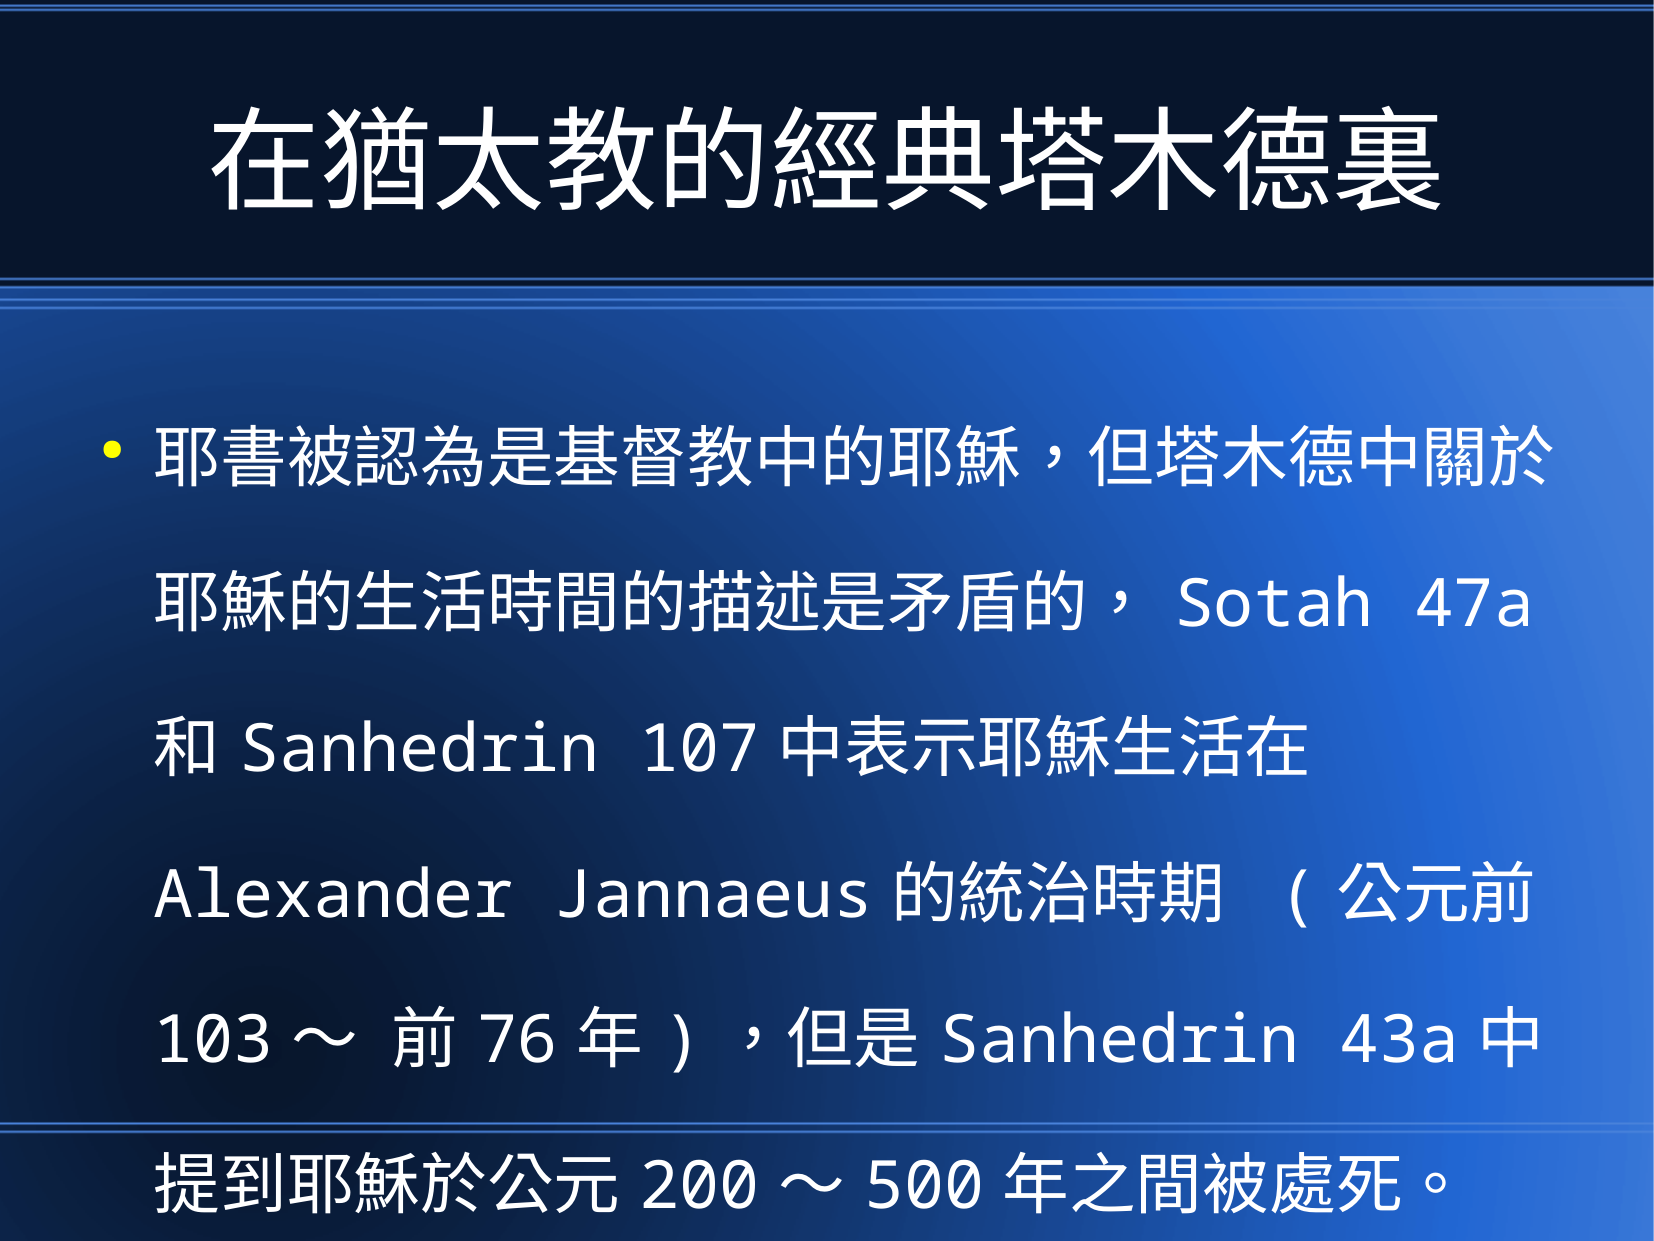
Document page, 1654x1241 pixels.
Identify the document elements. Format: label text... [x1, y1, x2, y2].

picture [0, 0, 1654, 1241]
title 在猶太教的經典塔木德裏 [82, 49, 1571, 257]
list 耶書被認為是基督教中的耶穌，但塔木德中關於耶穌的生活時間的描述是矛盾的，Sotah 47a和Sanhedrin 107中表示耶穌生活在Alexander Jannaeus的統治時期 (公元前103～ 前76年)，但是Sanhedrin 43a中提到耶穌於公元200～500年之間被處死。 [82, 355, 1571, 1241]
